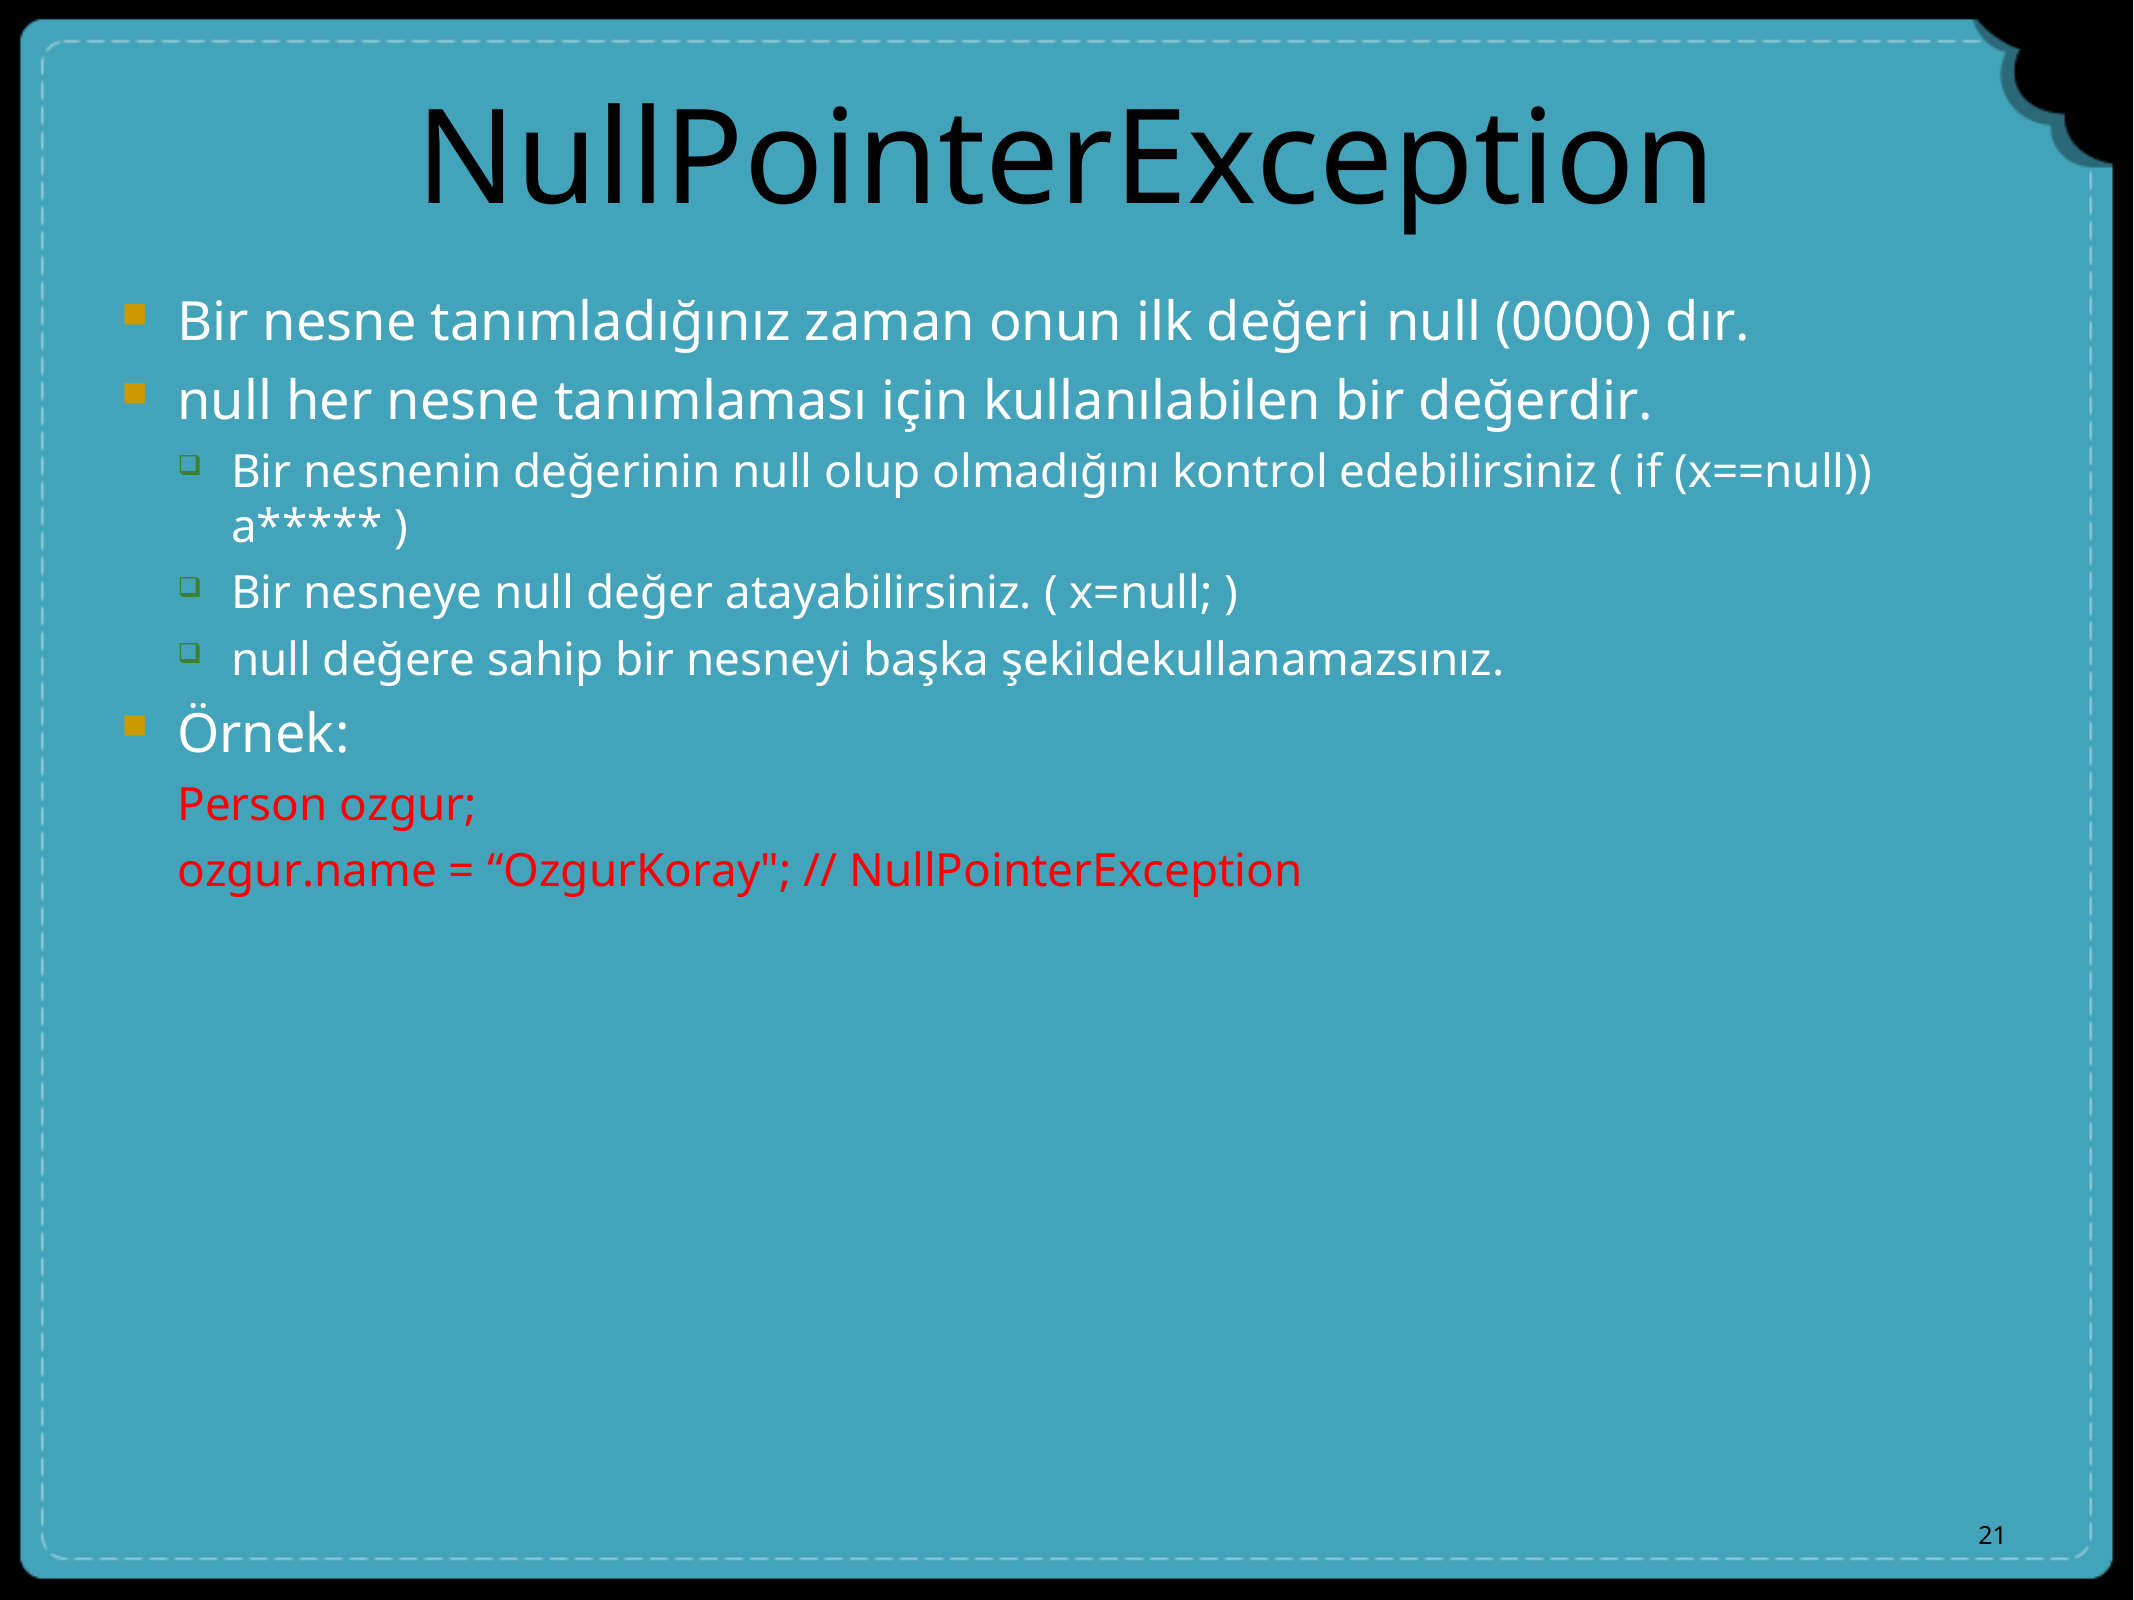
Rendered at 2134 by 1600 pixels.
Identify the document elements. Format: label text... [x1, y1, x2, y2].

list Bir nesne tanımladığınız zaman onun ilk değeri null (0000) dır. null her nesne tanımlaması için kullanılabilen bir değerdir. Bir nesnenin değerinin null olup olmadığını kontrol edebilirsiniz ( if (x==null)) a***** ) Bir nesneye null değer atayabilirsiniz. ( x=null; ) null değere sahip bir nesneyi başka şekildekullanamazsınız. Örnek: Person ozgur; ozgur.name = “OzgurKoray"; // NullPointerException [106, 279, 2027, 1431]
picture [0, 0, 2134, 1600]
title NullPointerException [106, 64, 2027, 279]
